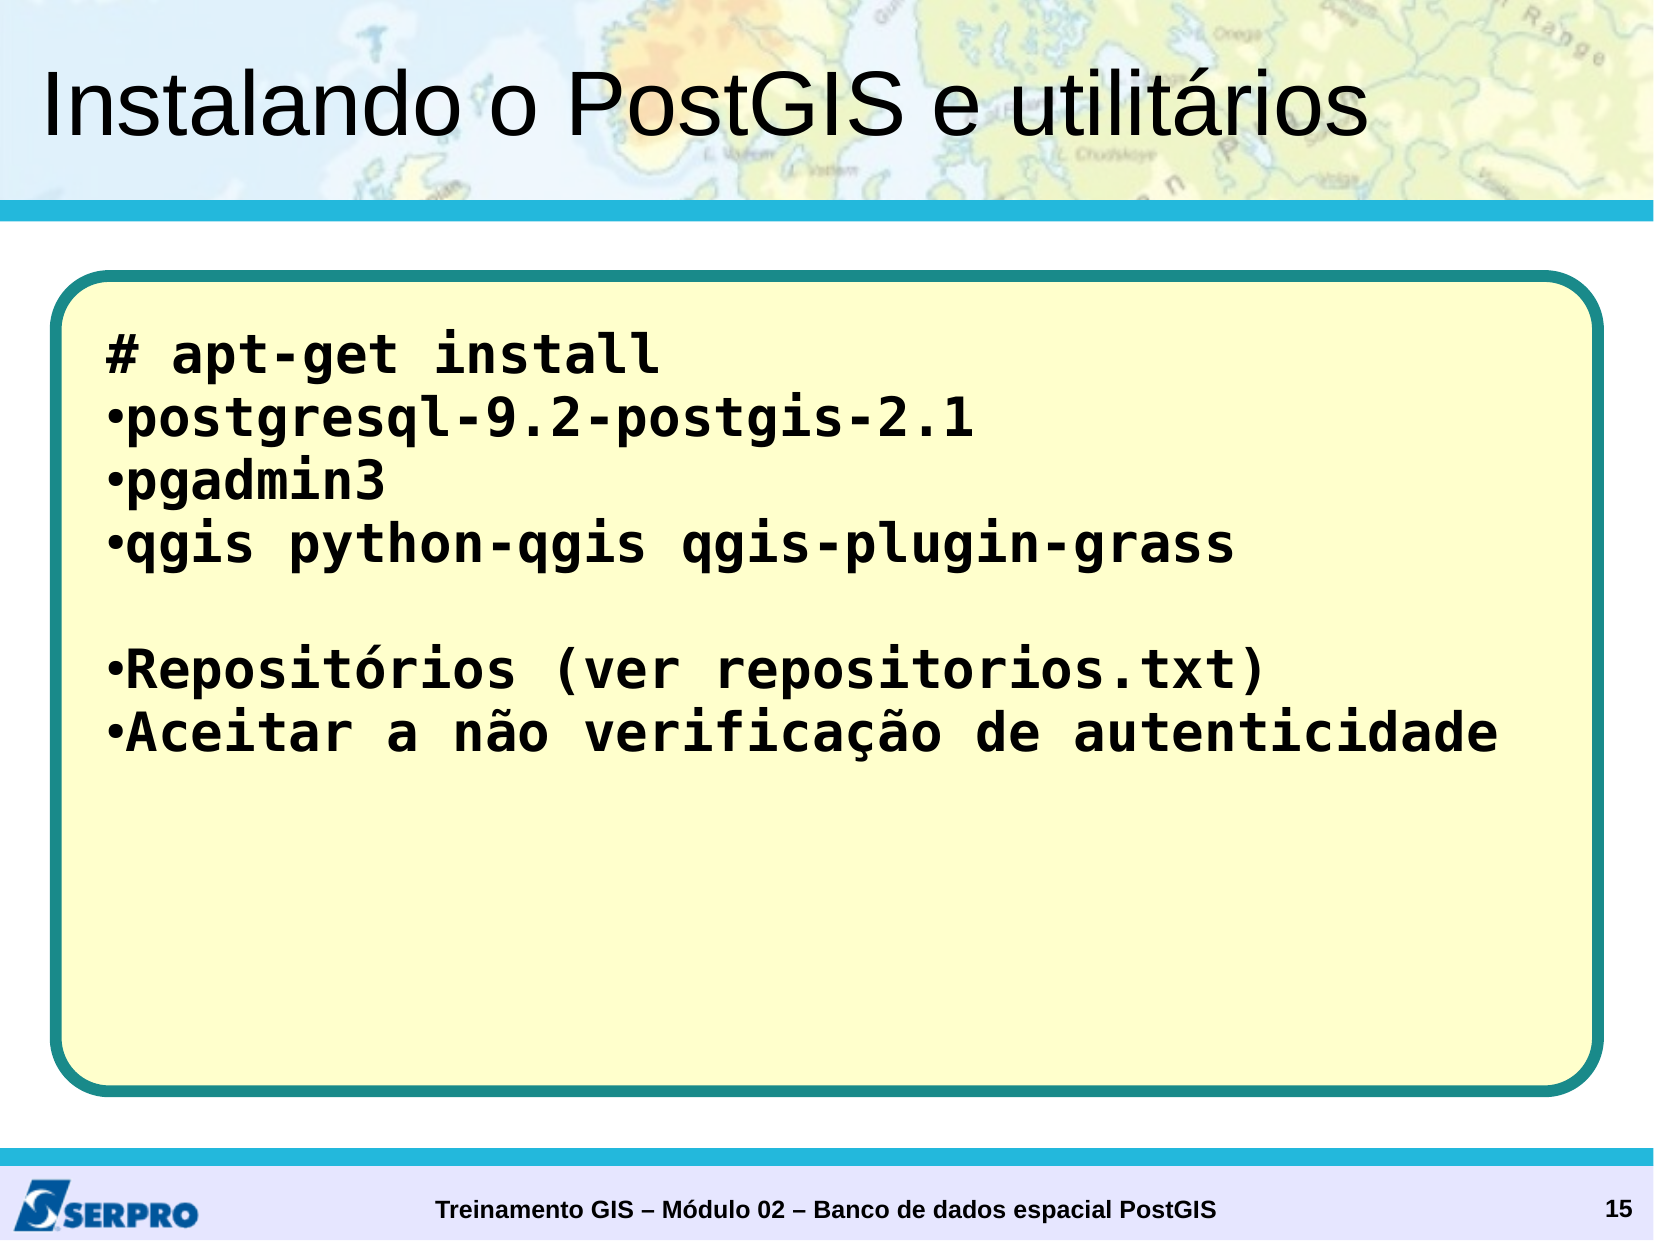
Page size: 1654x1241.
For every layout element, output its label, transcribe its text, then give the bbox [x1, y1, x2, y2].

text_box [55, 276, 1598, 1092]
title Instalando o PostGIS e utilitários [40, 49, 1614, 159]
text_box # apt-get install postgresql-9.2-postgis-2.1 pgadmin3 qgis python-qgis qgis-plugin-grass Repositórios (ver repositorios.txt) Aceitar a não verificação de autenticidade [91, 315, 1563, 1042]
picture [10, 1177, 201, 1235]
